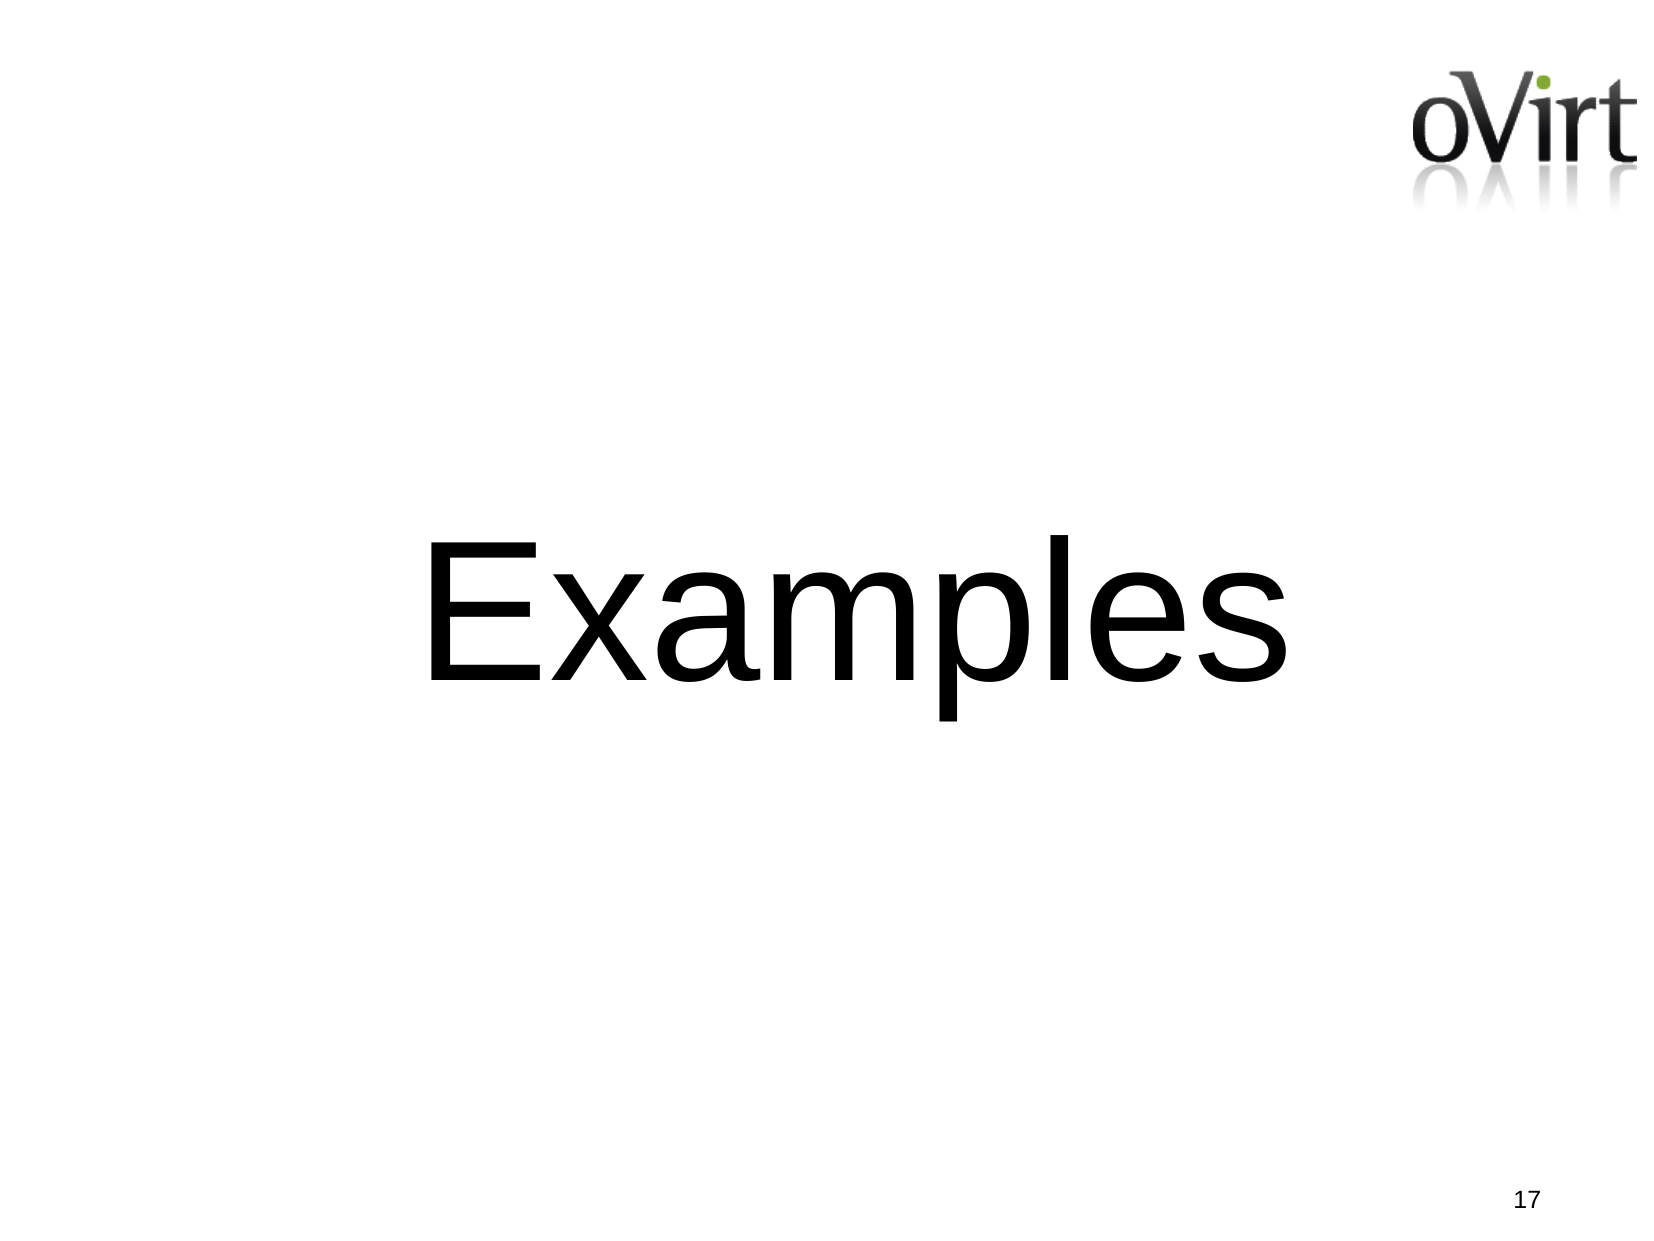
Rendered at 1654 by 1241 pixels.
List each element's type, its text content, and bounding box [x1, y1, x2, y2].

picture [1413, 63, 1637, 212]
list Examples [75, 199, 1564, 993]
